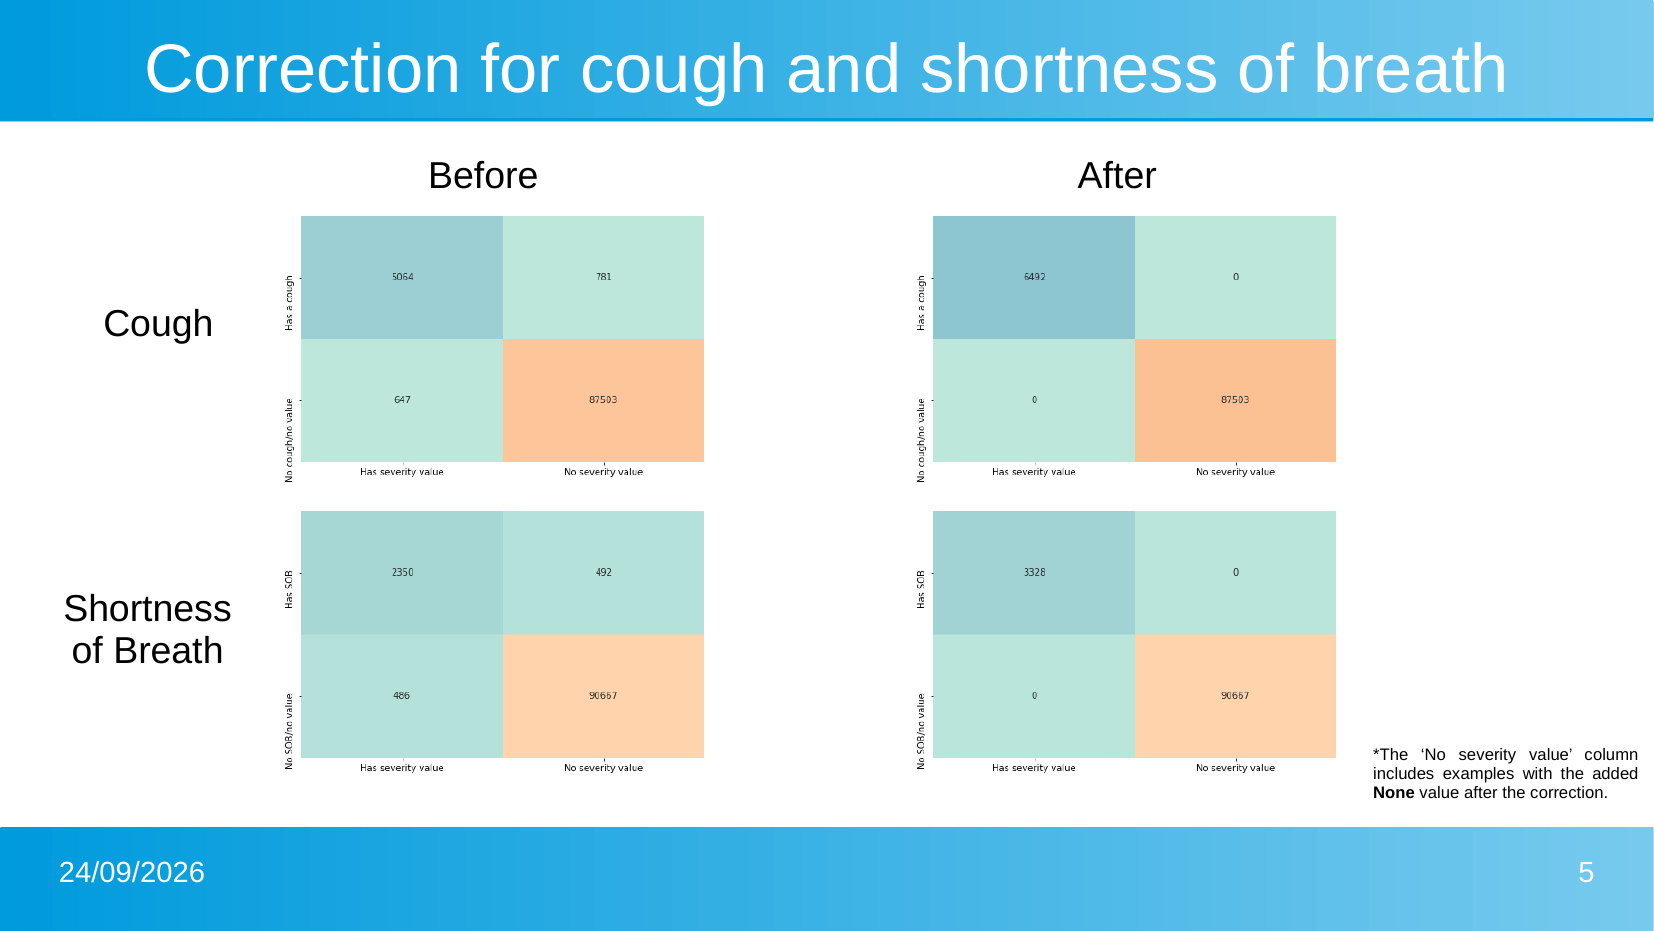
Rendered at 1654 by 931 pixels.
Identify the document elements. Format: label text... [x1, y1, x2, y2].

text_box Before [413, 147, 562, 205]
text_box After [1062, 147, 1182, 205]
picture [236, 167, 1388, 798]
text_box Shortness of Breath [29, 580, 266, 680]
text_box Cough [88, 295, 237, 353]
text_box *The ‘No severity value’ column includes examples with the added None value after the correction. [1358, 738, 1654, 810]
title Correction for cough and shortness of breath [59, 29, 1595, 108]
